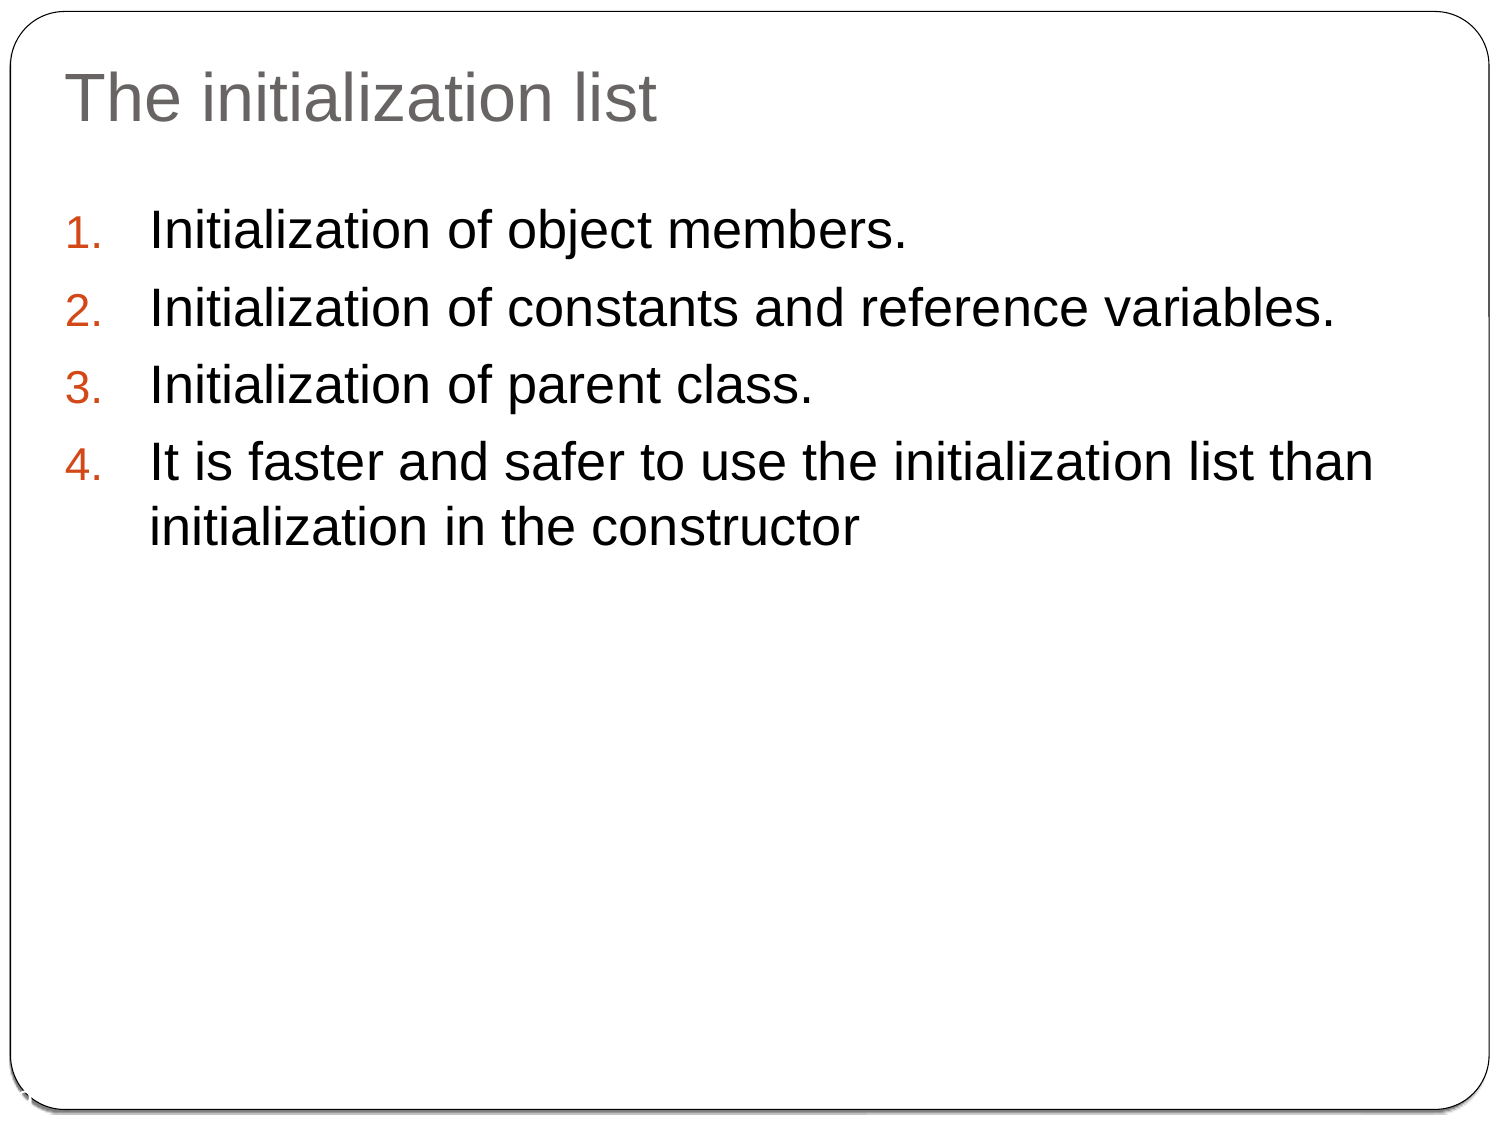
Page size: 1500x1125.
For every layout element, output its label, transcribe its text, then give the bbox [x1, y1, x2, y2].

list Initialization of object members. Initialization of constants and reference variables. Initialization of parent class. It is faster and safer to use the initialization list than initialization in the constructor [50, 187, 1450, 646]
slide_number <number> [0, 1074, 50, 1125]
title The initialization list [50, 45, 1450, 150]
